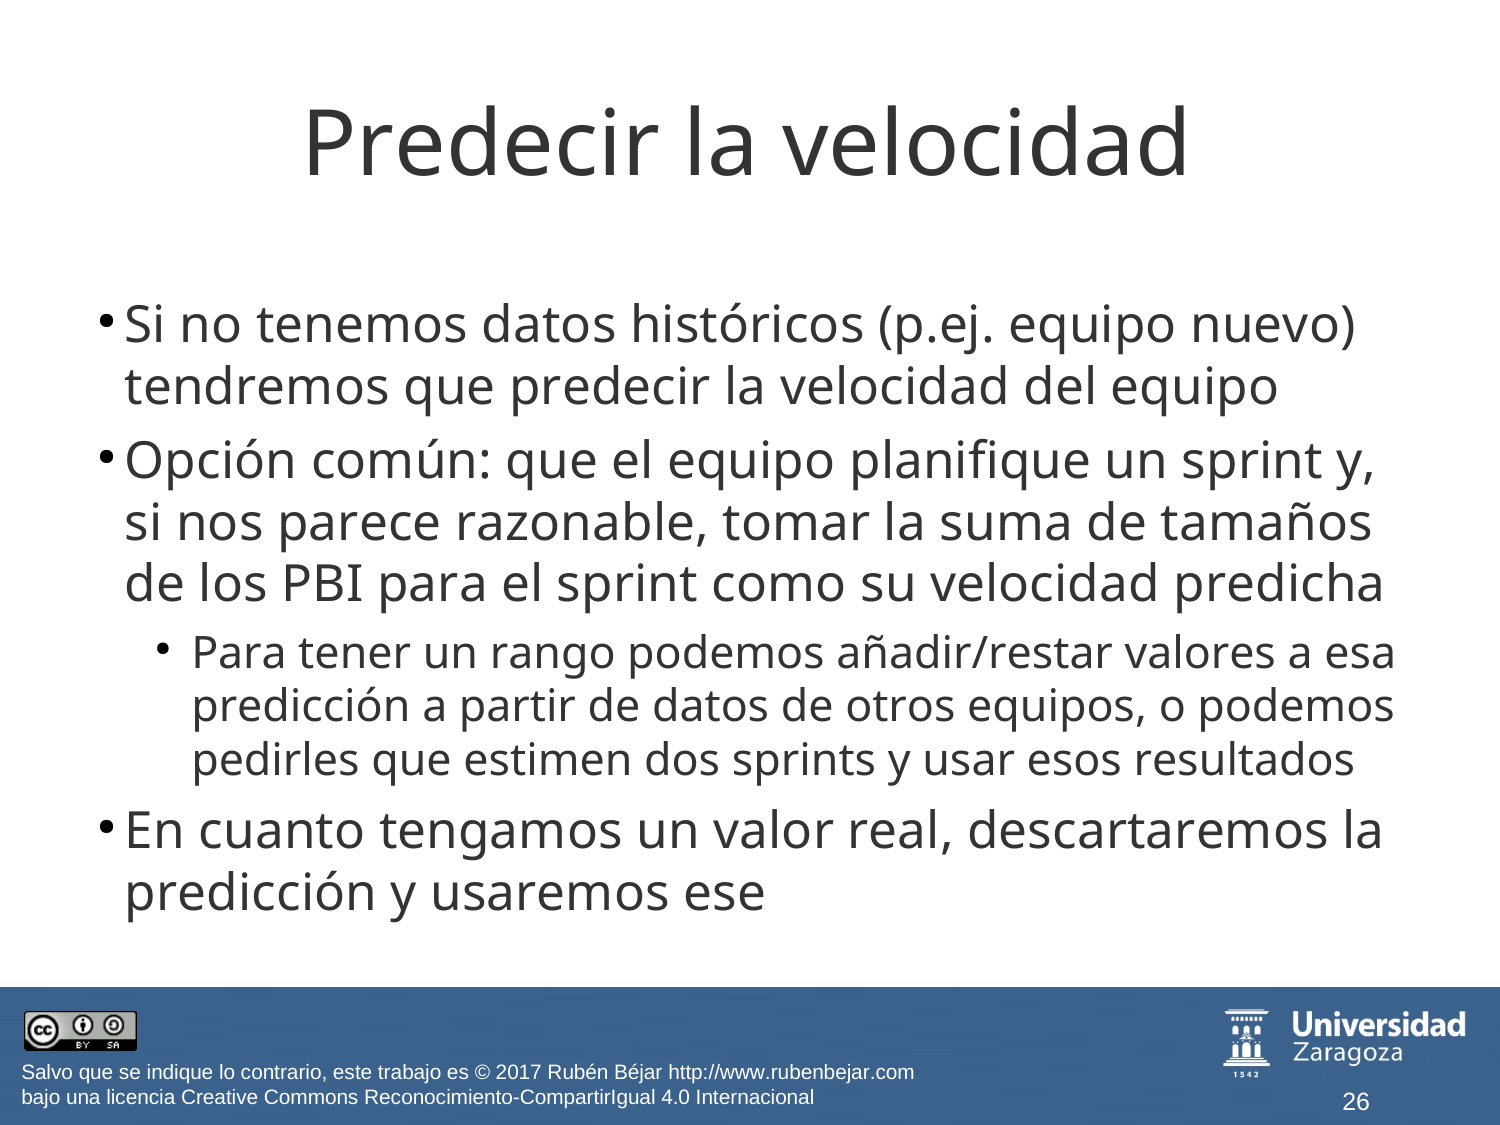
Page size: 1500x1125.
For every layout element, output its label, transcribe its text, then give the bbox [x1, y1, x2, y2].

list Si no tenemos datos históricos (p.ej. equipo nuevo) tendremos que predecir la velocidad del equipo Opción común: que el equipo planifique un sprint y, si nos parece razonable, tomar la suma de tamaños de los PBI para el sprint como su velocidad predicha Para tener un rango podemos añadir/restar valores a esa predicción a partir de datos de otros equipos, o podemos pedirles que estimen dos sprints y usar esos resultados En cuanto tengamos un valor real, descartaremos la predicción y usaremos ese [82, 283, 1418, 957]
picture [0, 987, 1500, 1125]
title Predecir la velocidad [74, 21, 1420, 257]
